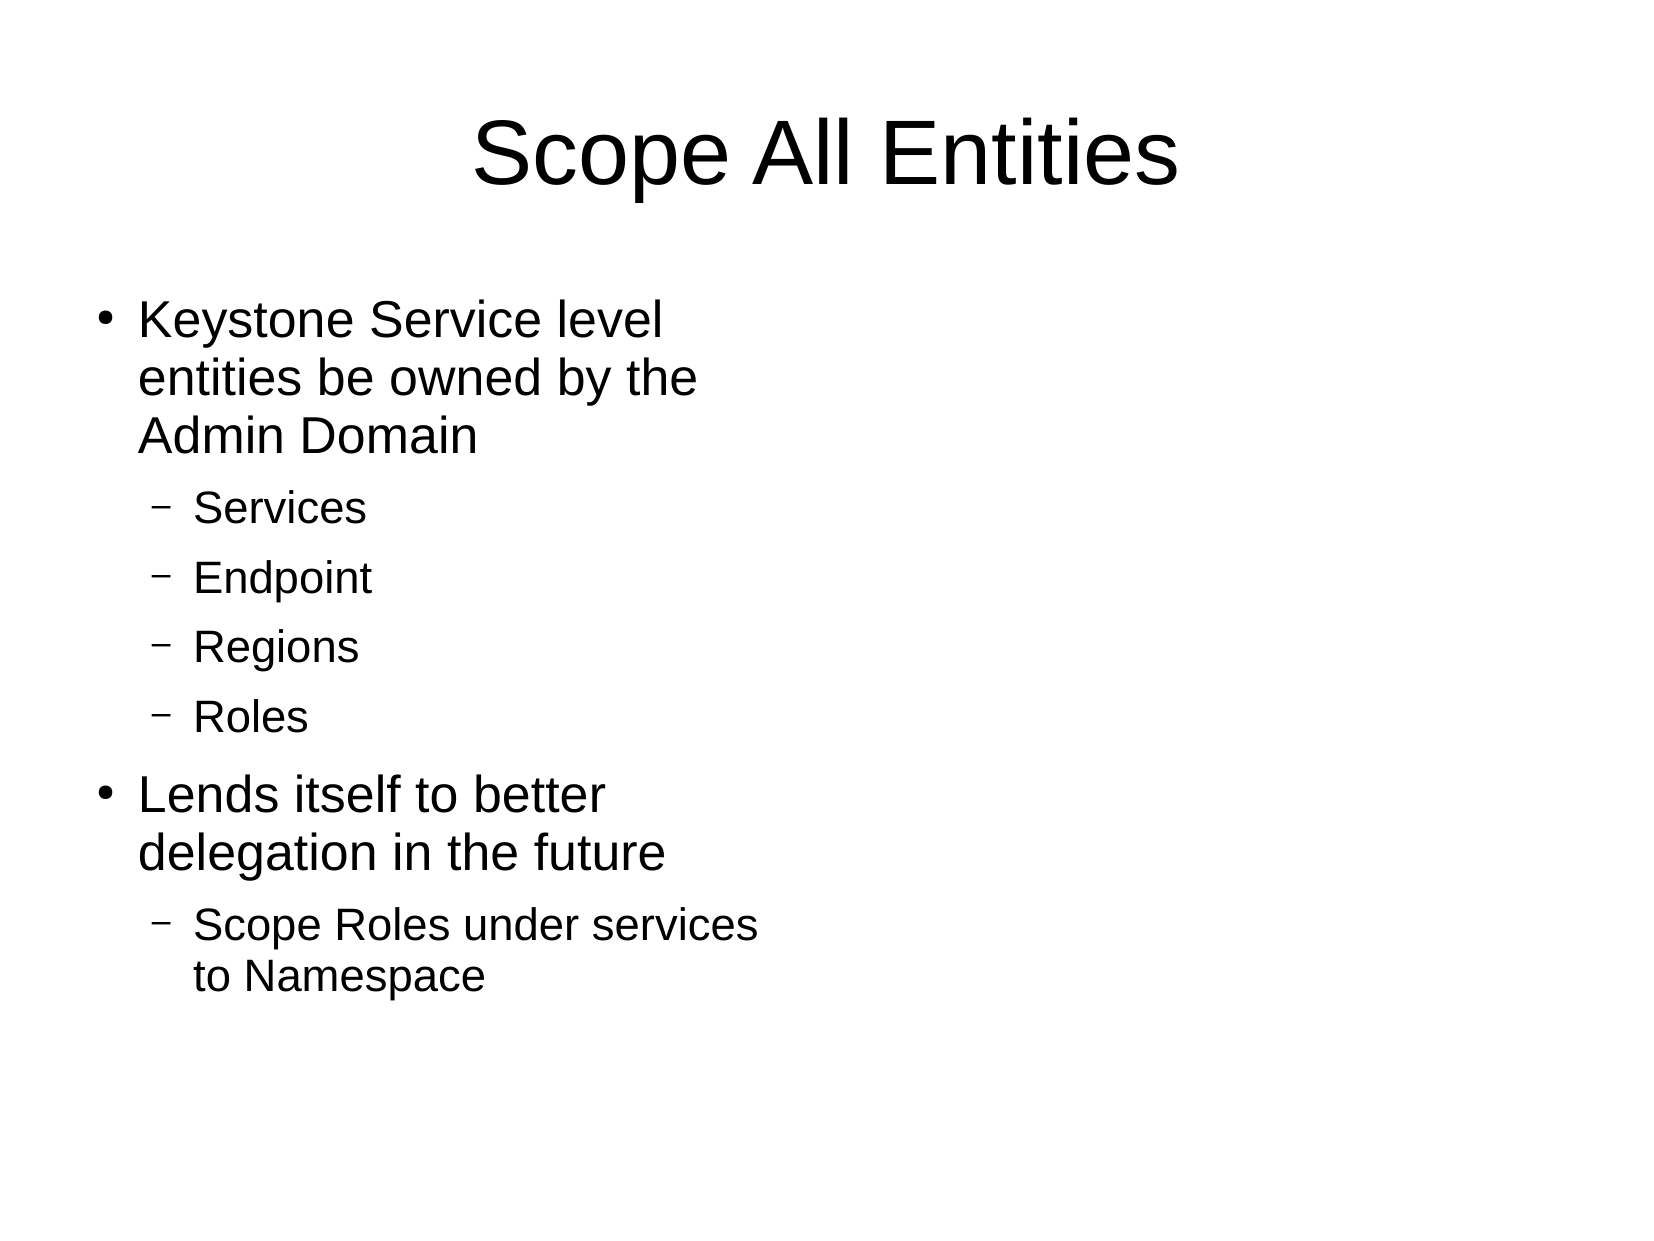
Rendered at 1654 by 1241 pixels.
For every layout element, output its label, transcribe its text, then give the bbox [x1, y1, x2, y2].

list Keystone Service level entities be owned by the Admin Domain Services Endpoint Regions Roles Lends itself to better delegation in the future Scope Roles under services to Namespace [82, 290, 809, 1010]
title Scope All Entities [82, 49, 1571, 257]
